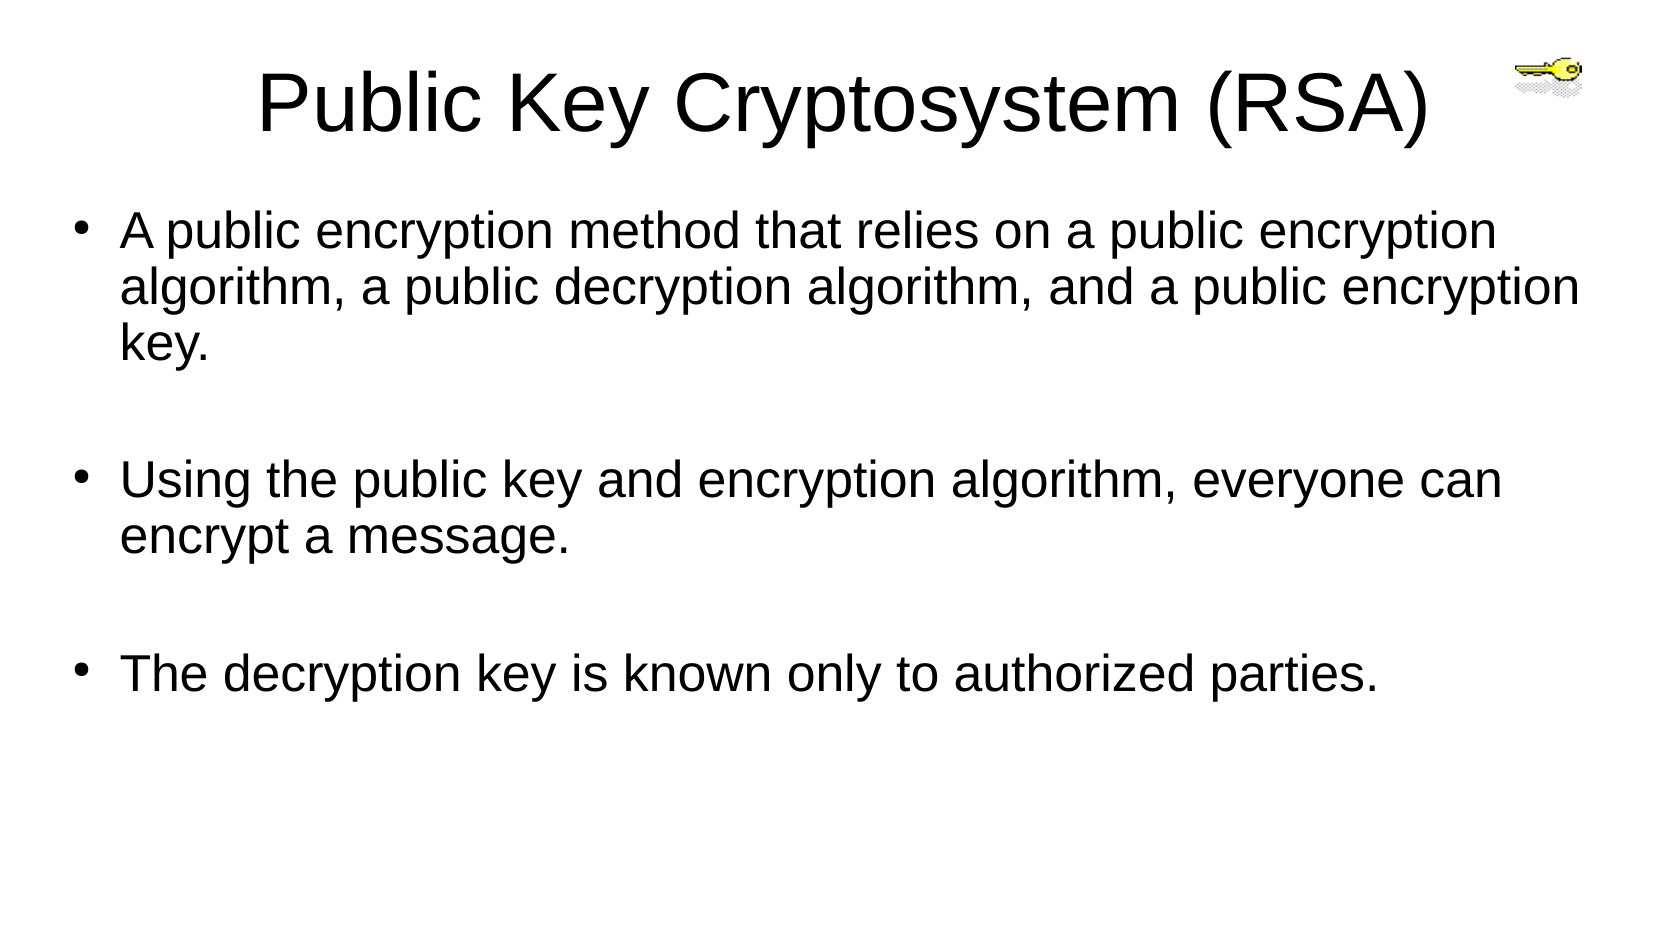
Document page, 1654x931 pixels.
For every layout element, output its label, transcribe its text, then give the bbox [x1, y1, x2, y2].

title Public Key Cryptosystem (RSA) [124, 20, 1530, 176]
picture [1515, 53, 1582, 103]
list A public encryption method that relies on a public encryption algorithm, a public decryption algorithm, and a public encryption key. Using the public key and encryption algorithm, everyone can encrypt a message. The decryption key is known only to authorized parties. [41, 196, 1627, 714]
